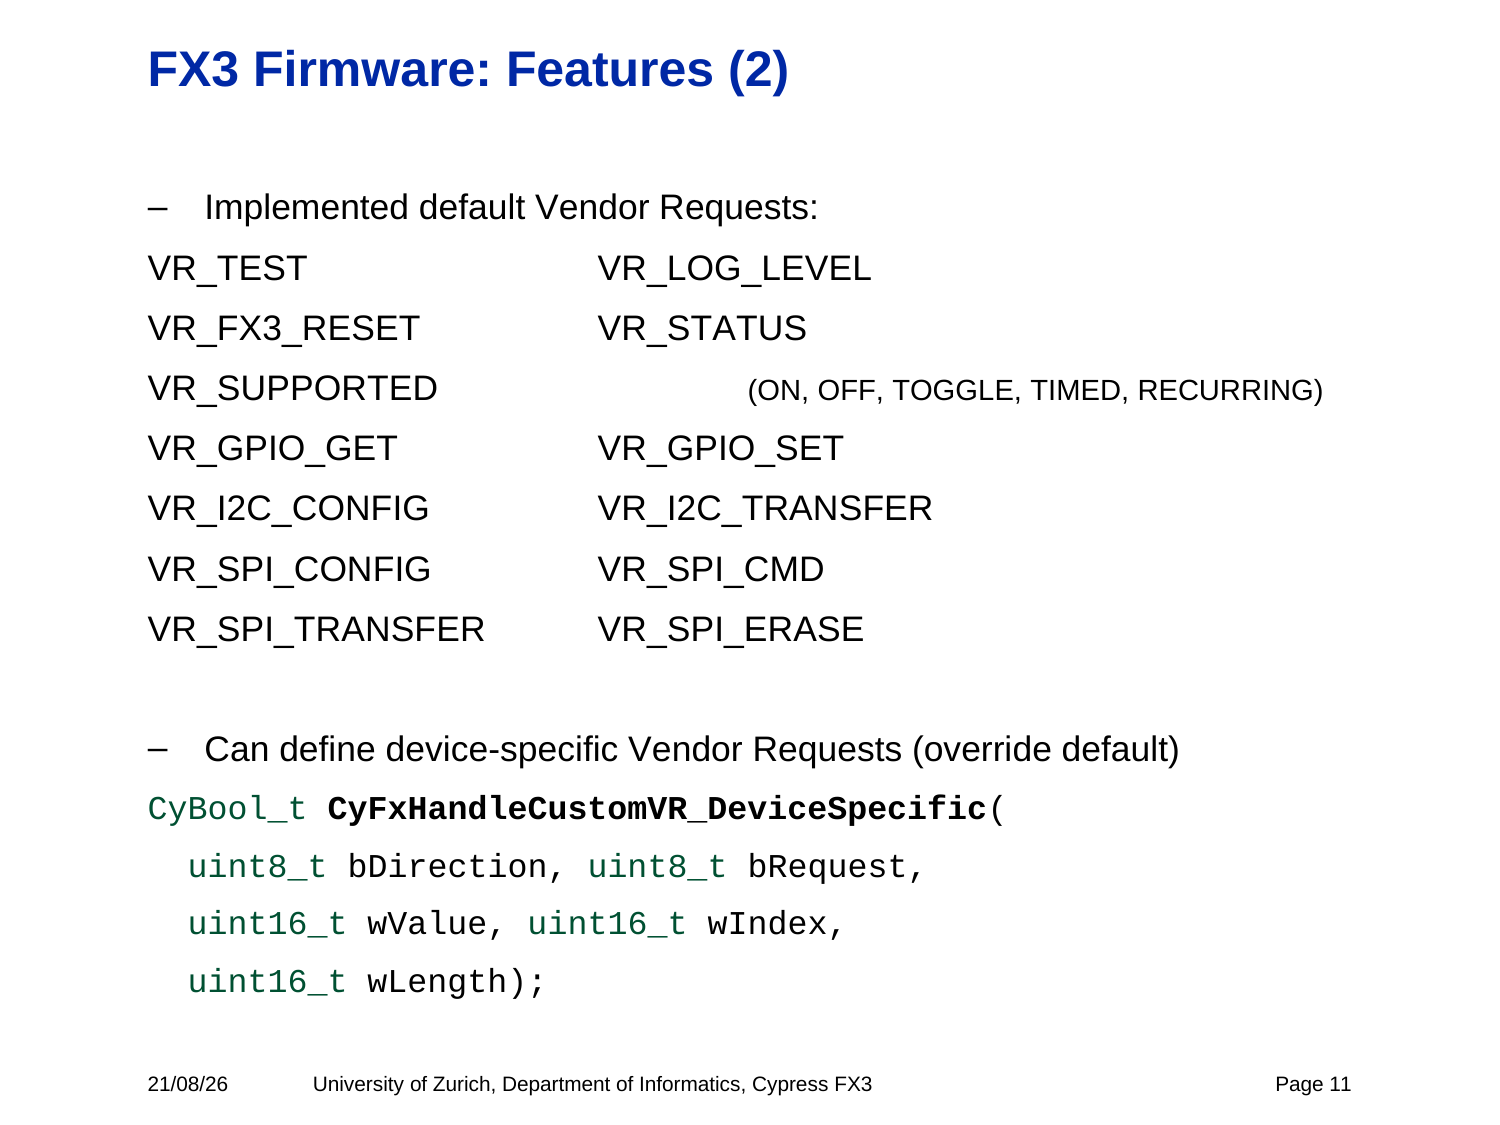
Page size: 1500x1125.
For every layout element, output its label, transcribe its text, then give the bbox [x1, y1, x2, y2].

list Implemented default Vendor Requests: VR_TEST VR_LOG_LEVEL VR_FX3_RESET VR_STATUS VR_SUPPORTED (ON, OFF, TOGGLE, TIMED, RECURRING) VR_GPIO_GET VR_GPIO_SET VR_I2C_CONFIG VR_I2C_TRANSFER VR_SPI_CONFIG VR_SPI_CMD VR_SPI_TRANSFER VR_SPI_ERASE Can define device-specific Vendor Requests (override default) CyBool_t CyFxHandleCustomVR_DeviceSpecific( uint8_t bDirection, uint8_t bRequest, uint16_t wValue, uint16_t wIndex, uint16_t wLength); [147, 184, 1353, 1000]
title FX3 Firmware: Features (2) [147, 31, 1353, 137]
